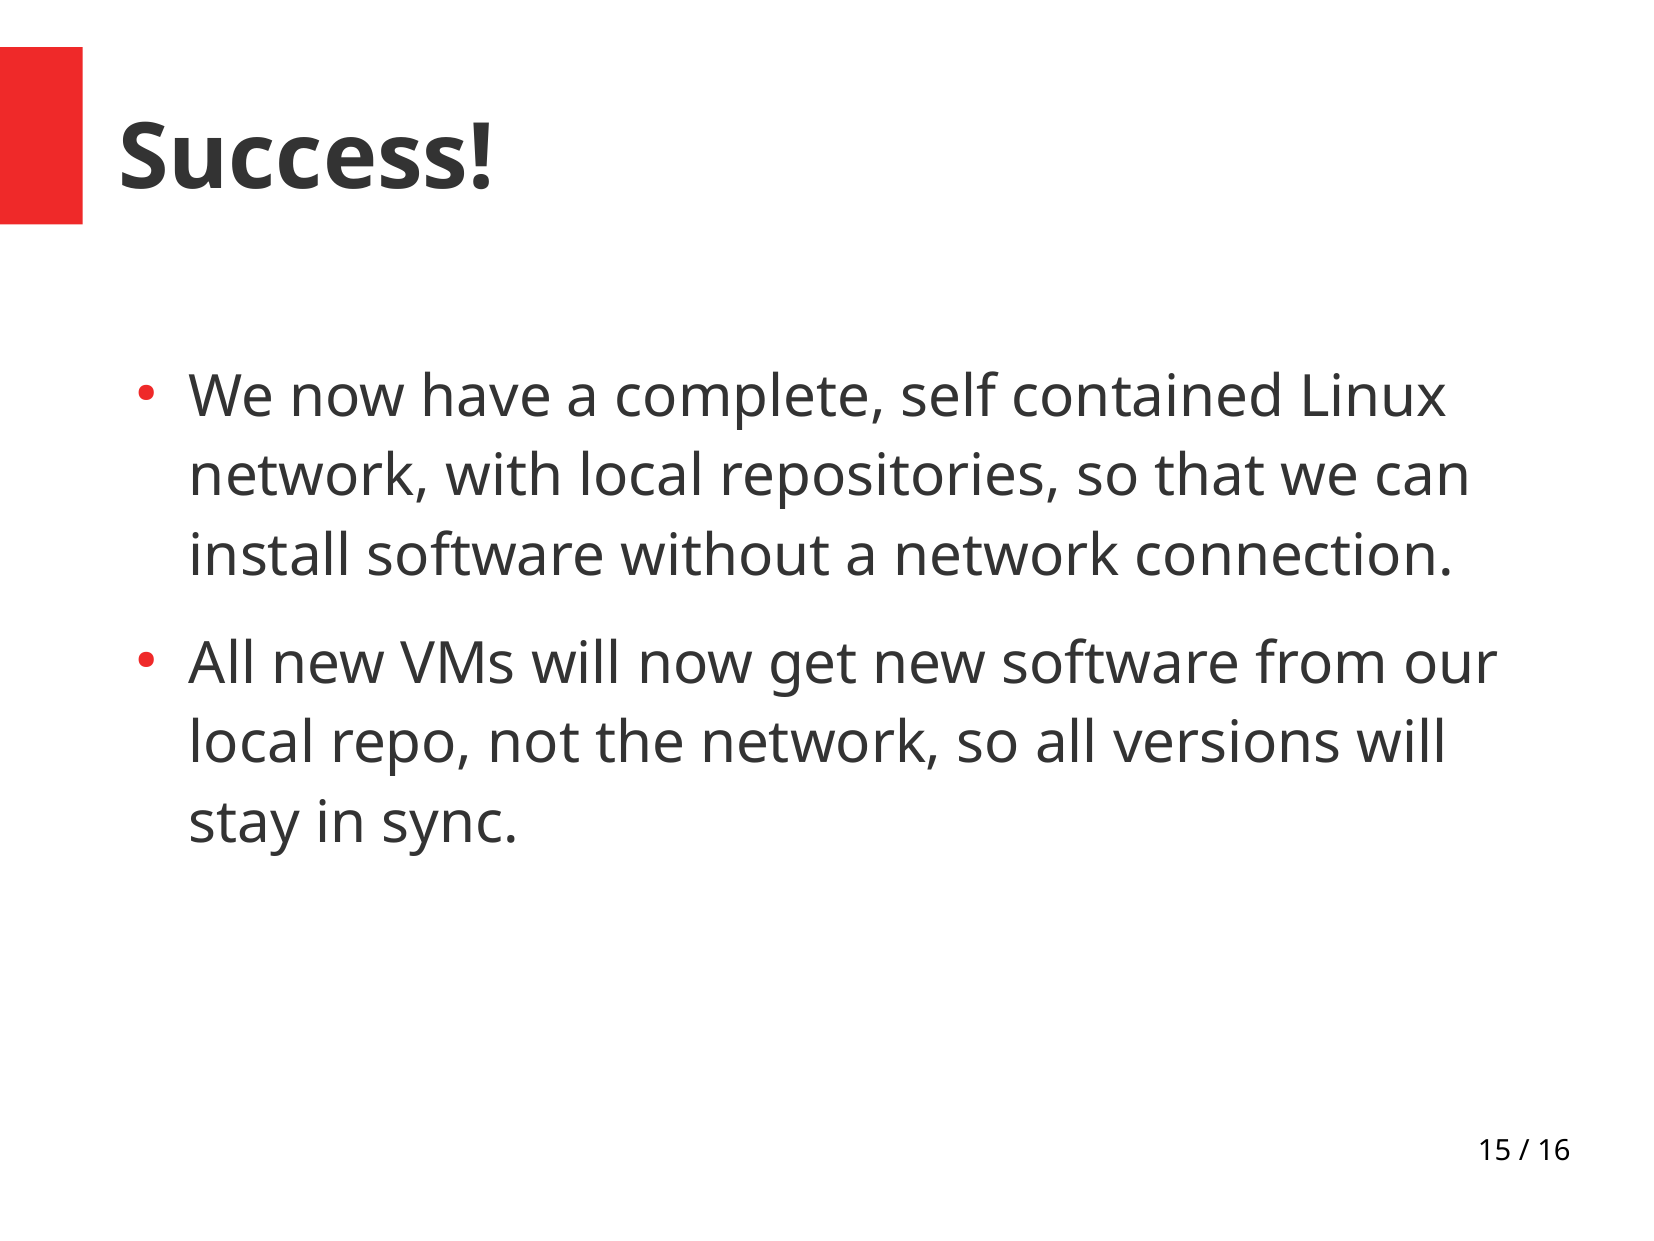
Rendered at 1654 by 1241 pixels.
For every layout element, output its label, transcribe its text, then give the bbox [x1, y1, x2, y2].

title Success! [118, 49, 1571, 257]
list We now have a complete, self contained Linux network, with local repositories, so that we can install software without a network connection. All new VMs will now get new software from our local repo, not the network, so all versions will stay in sync. [118, 354, 1536, 1074]
